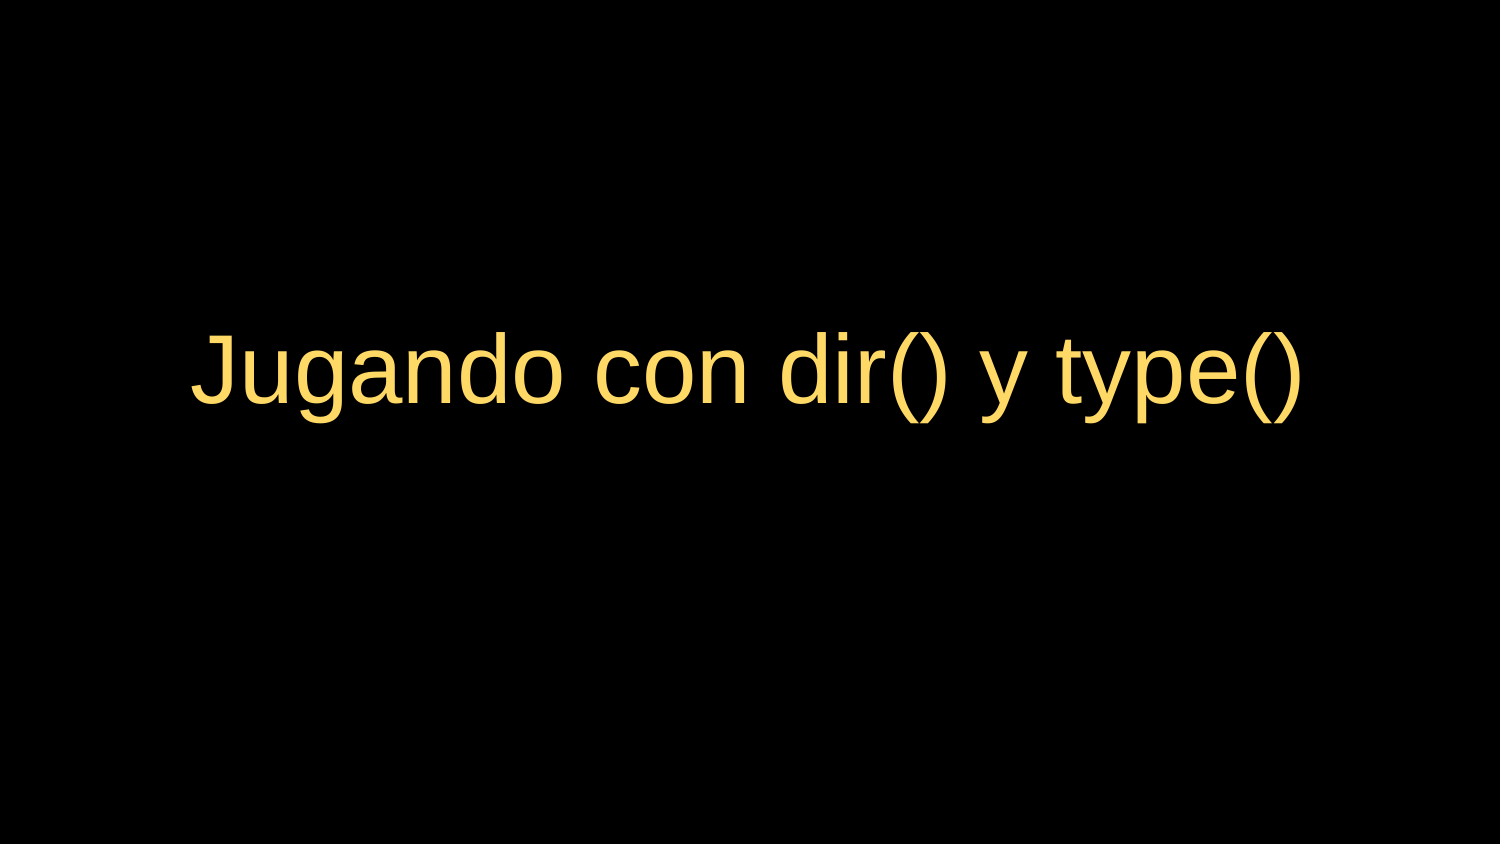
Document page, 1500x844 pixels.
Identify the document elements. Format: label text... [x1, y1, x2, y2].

title Jugando con dir() y type() [106, 141, 1393, 427]
